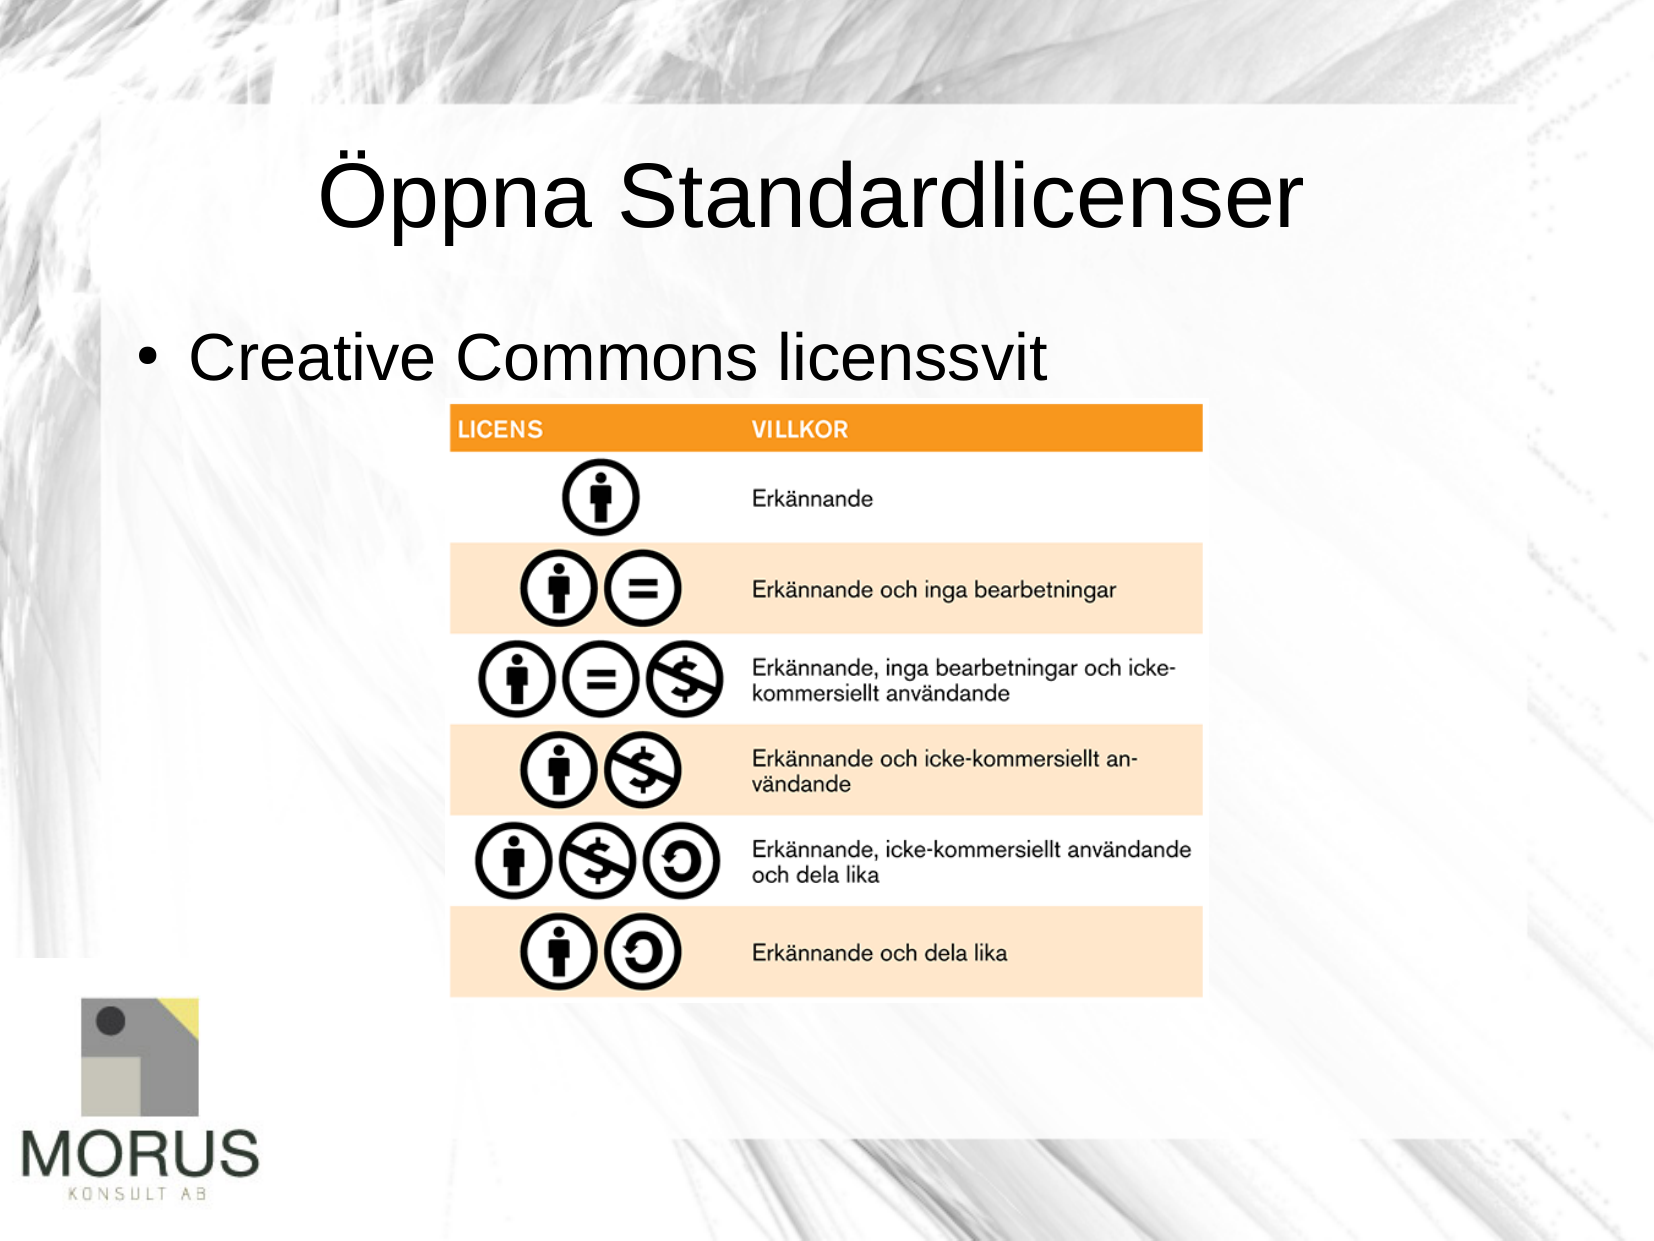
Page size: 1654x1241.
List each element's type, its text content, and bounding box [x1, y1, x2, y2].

picture [0, 0, 1654, 1241]
title Öppna Standardlicenser [118, 112, 1506, 281]
list Creative Commons licenssvit [118, 319, 1571, 1040]
